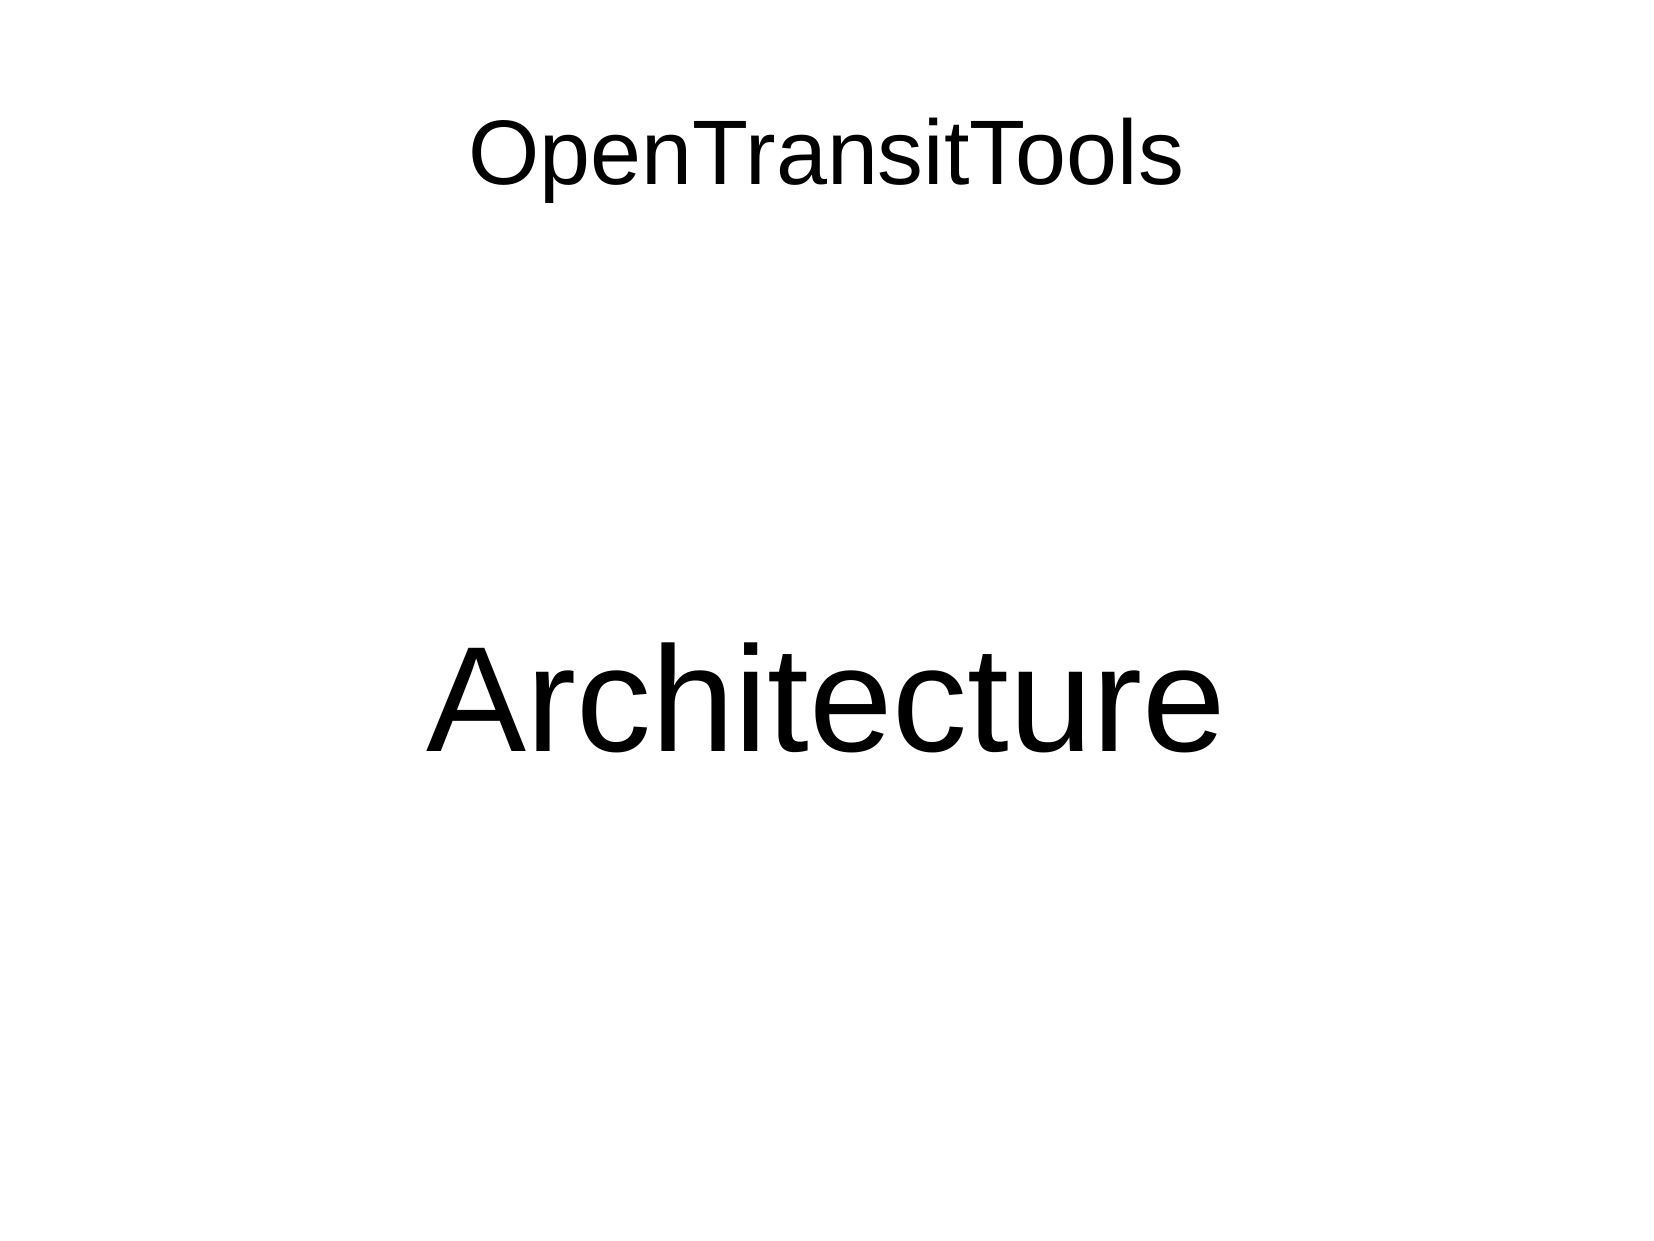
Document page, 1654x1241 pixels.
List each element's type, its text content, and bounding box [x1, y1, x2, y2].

title OpenTransitTools [82, 49, 1571, 257]
subtitle Architecture [82, 290, 1571, 1109]
